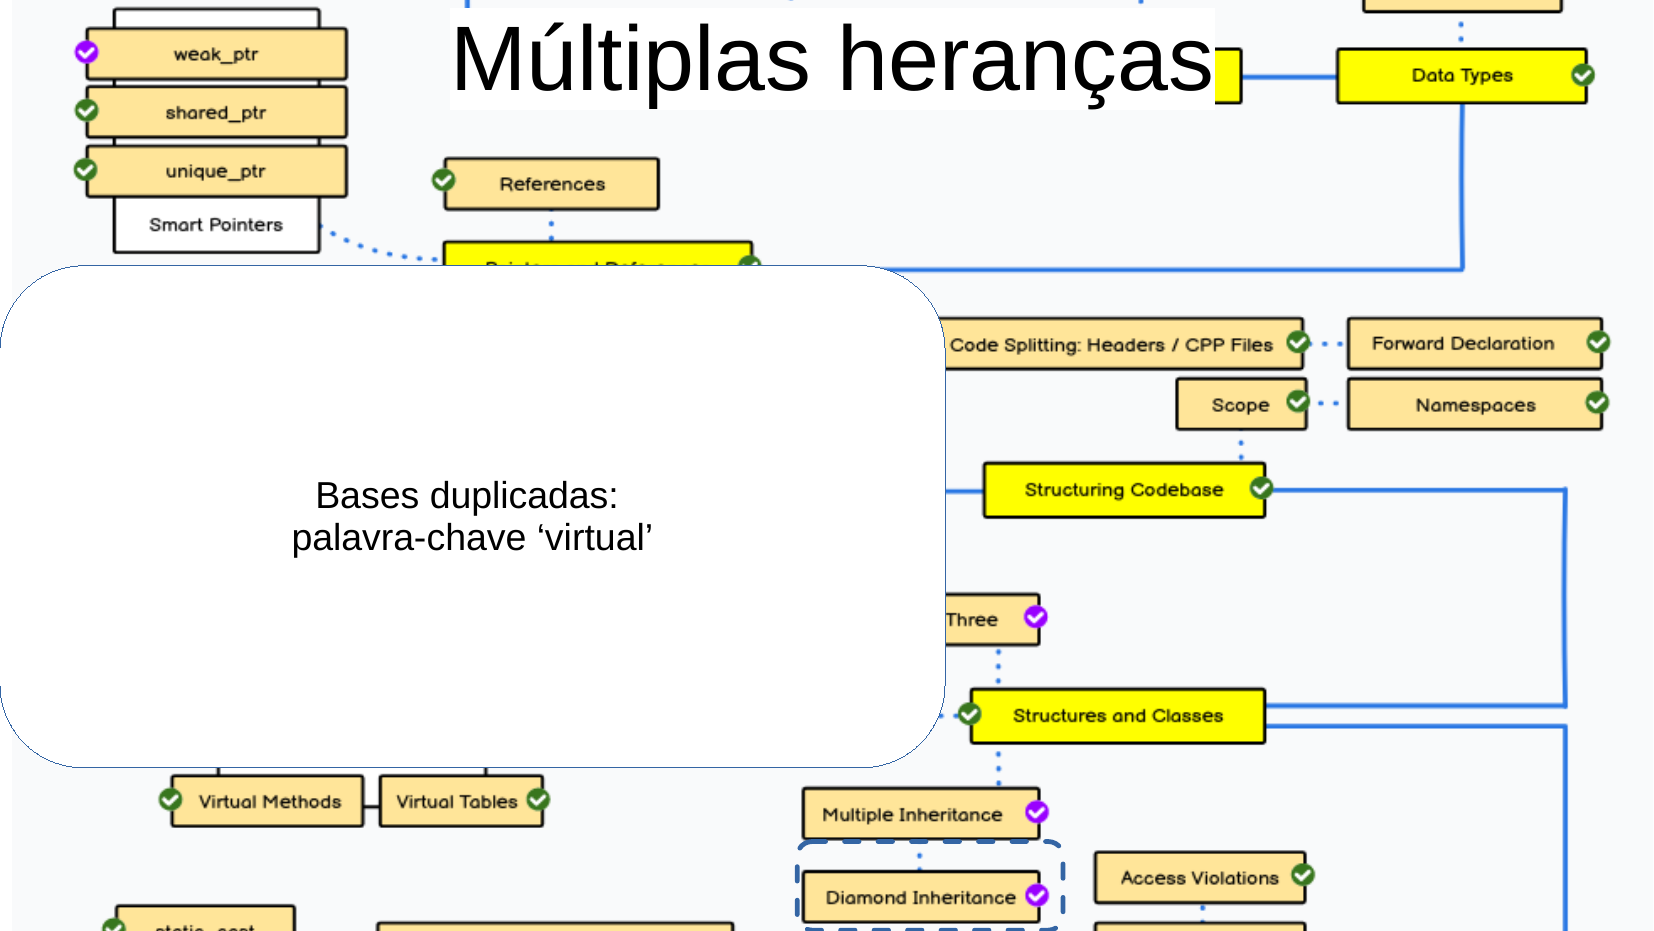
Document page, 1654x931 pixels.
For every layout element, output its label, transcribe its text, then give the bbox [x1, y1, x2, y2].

text_box Bases duplicadas: palavra-chave ‘virtual’ [0, 265, 946, 768]
picture [12, 0, 1654, 931]
title Múltiplas heranças [88, 0, 1577, 119]
